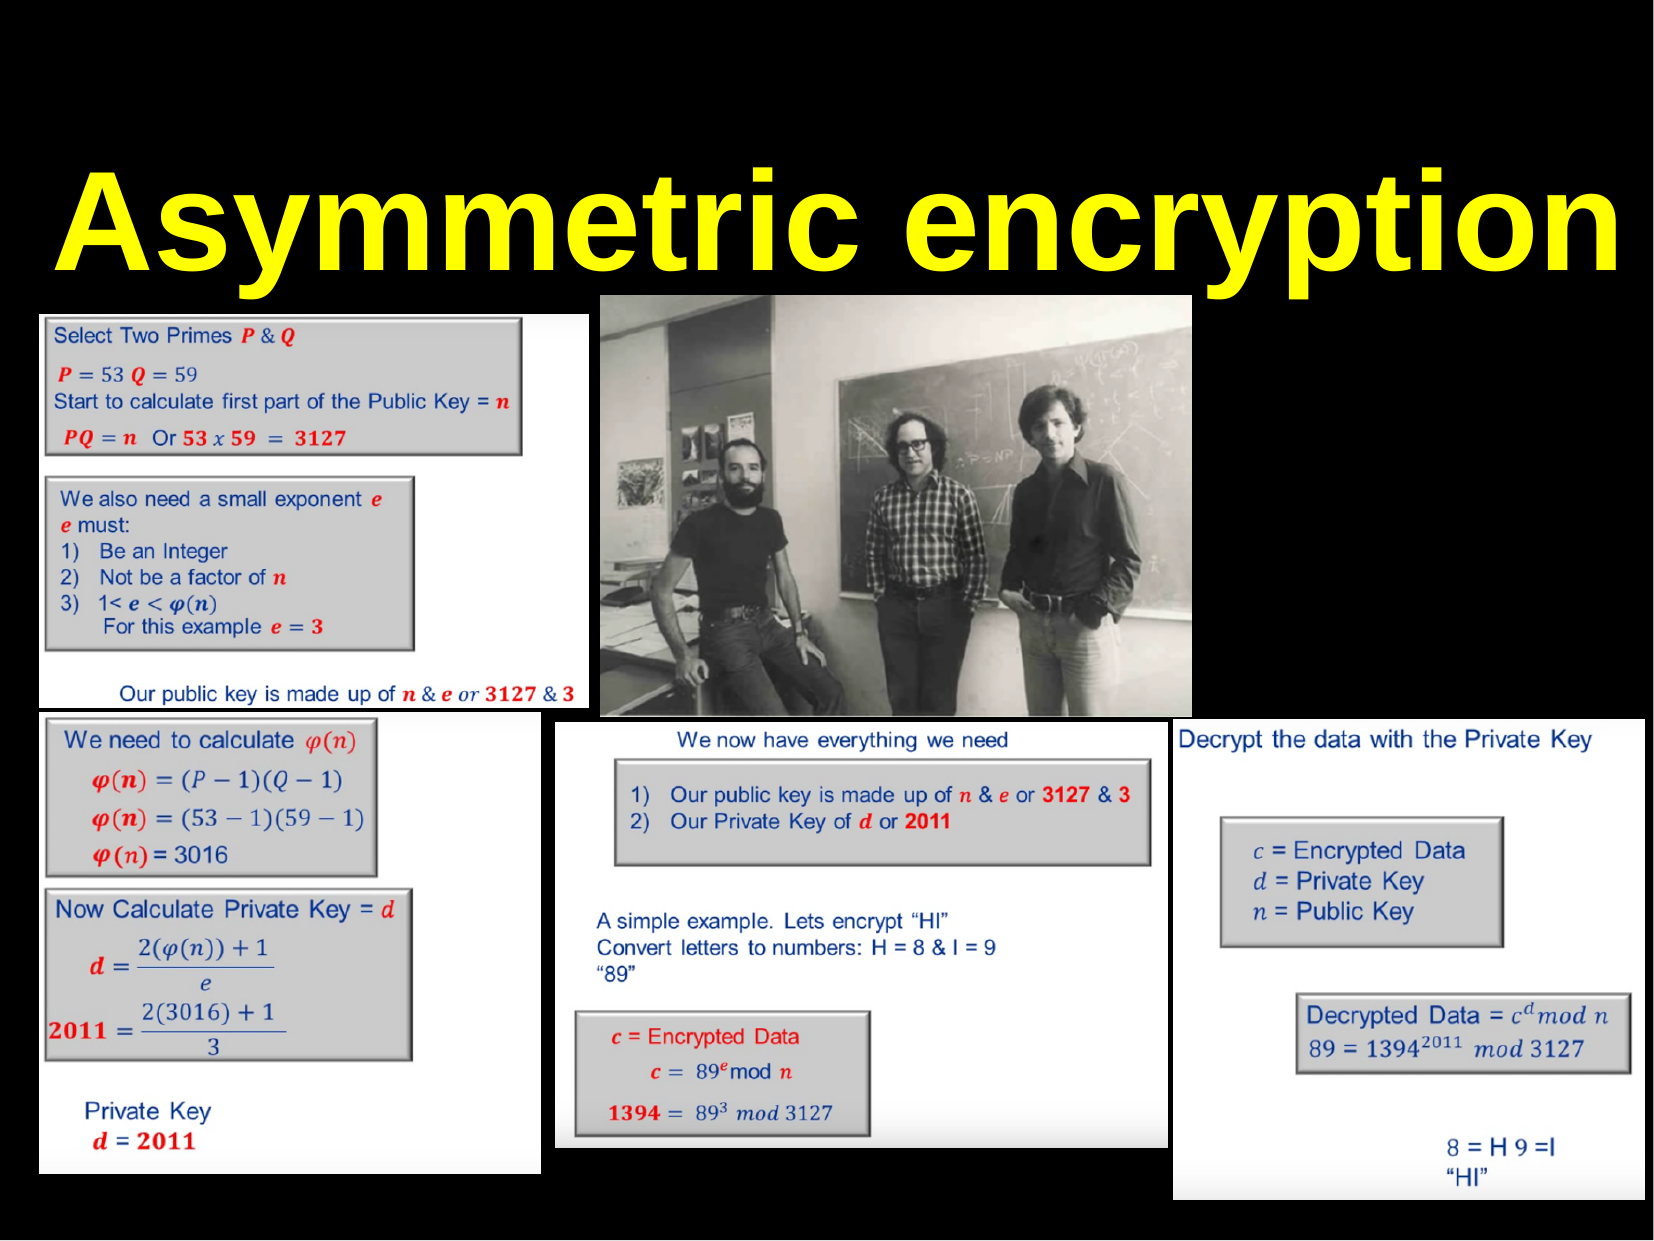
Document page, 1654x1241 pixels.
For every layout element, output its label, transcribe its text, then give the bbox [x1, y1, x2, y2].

text_box Asymmetric encryption [328, 123, 1349, 319]
picture [39, 314, 589, 708]
picture [600, 295, 1192, 717]
text_box [0, 0, 1654, 1241]
picture [39, 712, 541, 1174]
picture [1173, 719, 1645, 1201]
picture [555, 722, 1168, 1148]
text_box Asymmetric encryption [1308, 207, 1339, 258]
